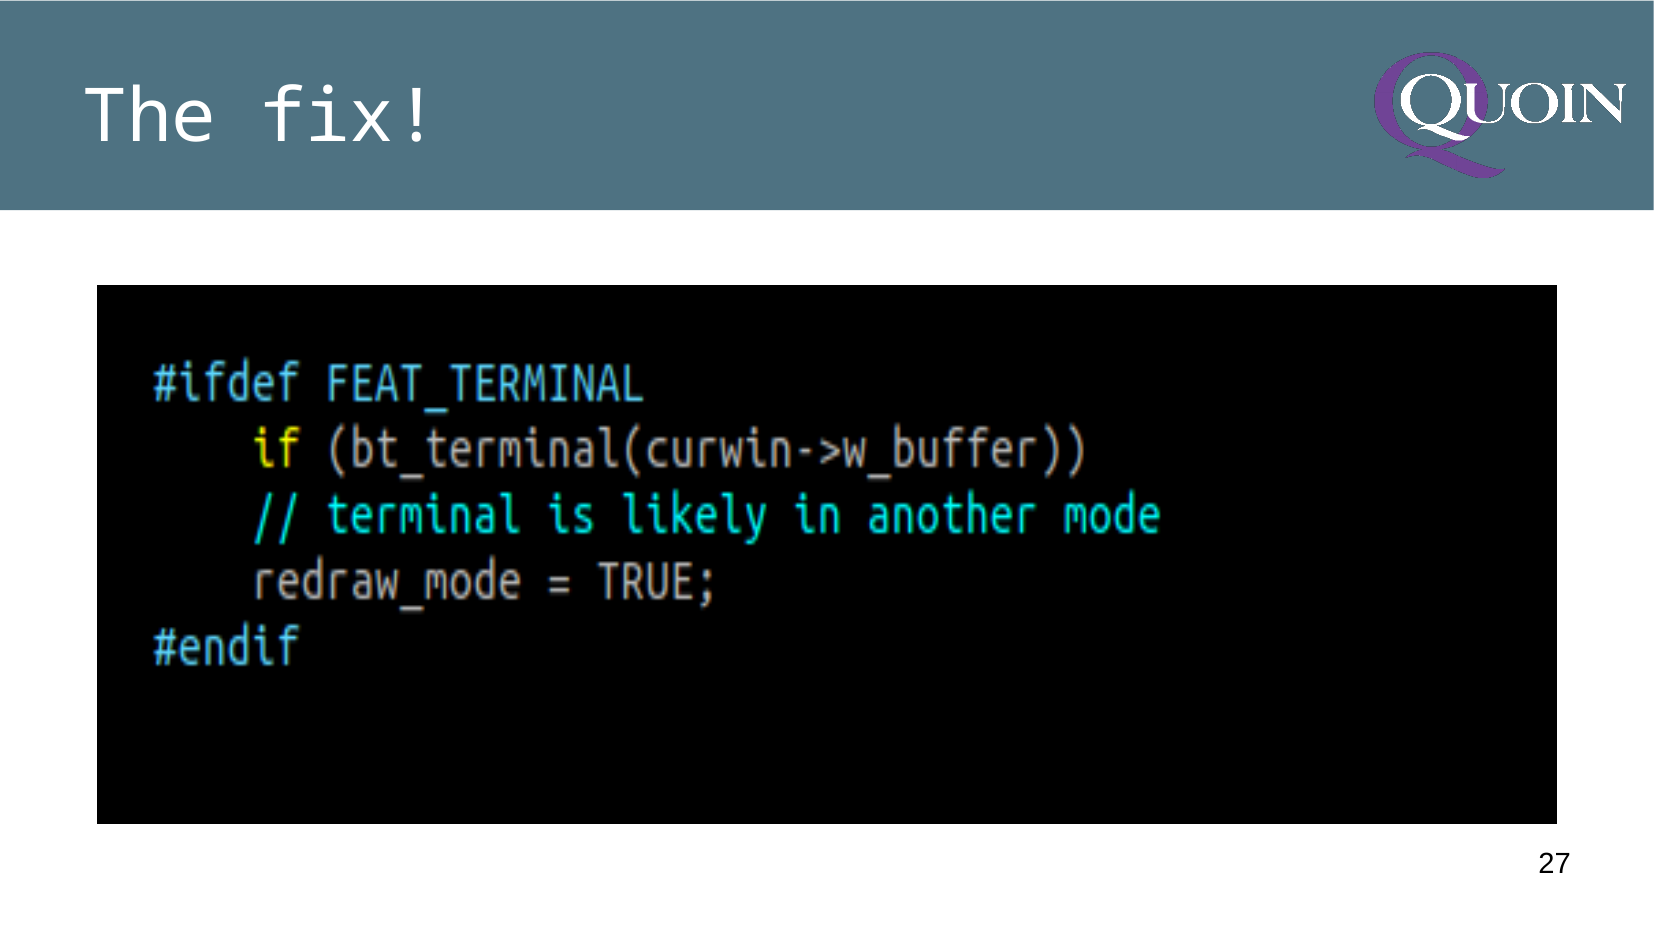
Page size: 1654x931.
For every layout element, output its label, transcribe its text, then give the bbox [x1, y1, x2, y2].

title The fix! [82, 35, 1235, 189]
picture [1372, 49, 1654, 180]
picture [97, 285, 1557, 824]
